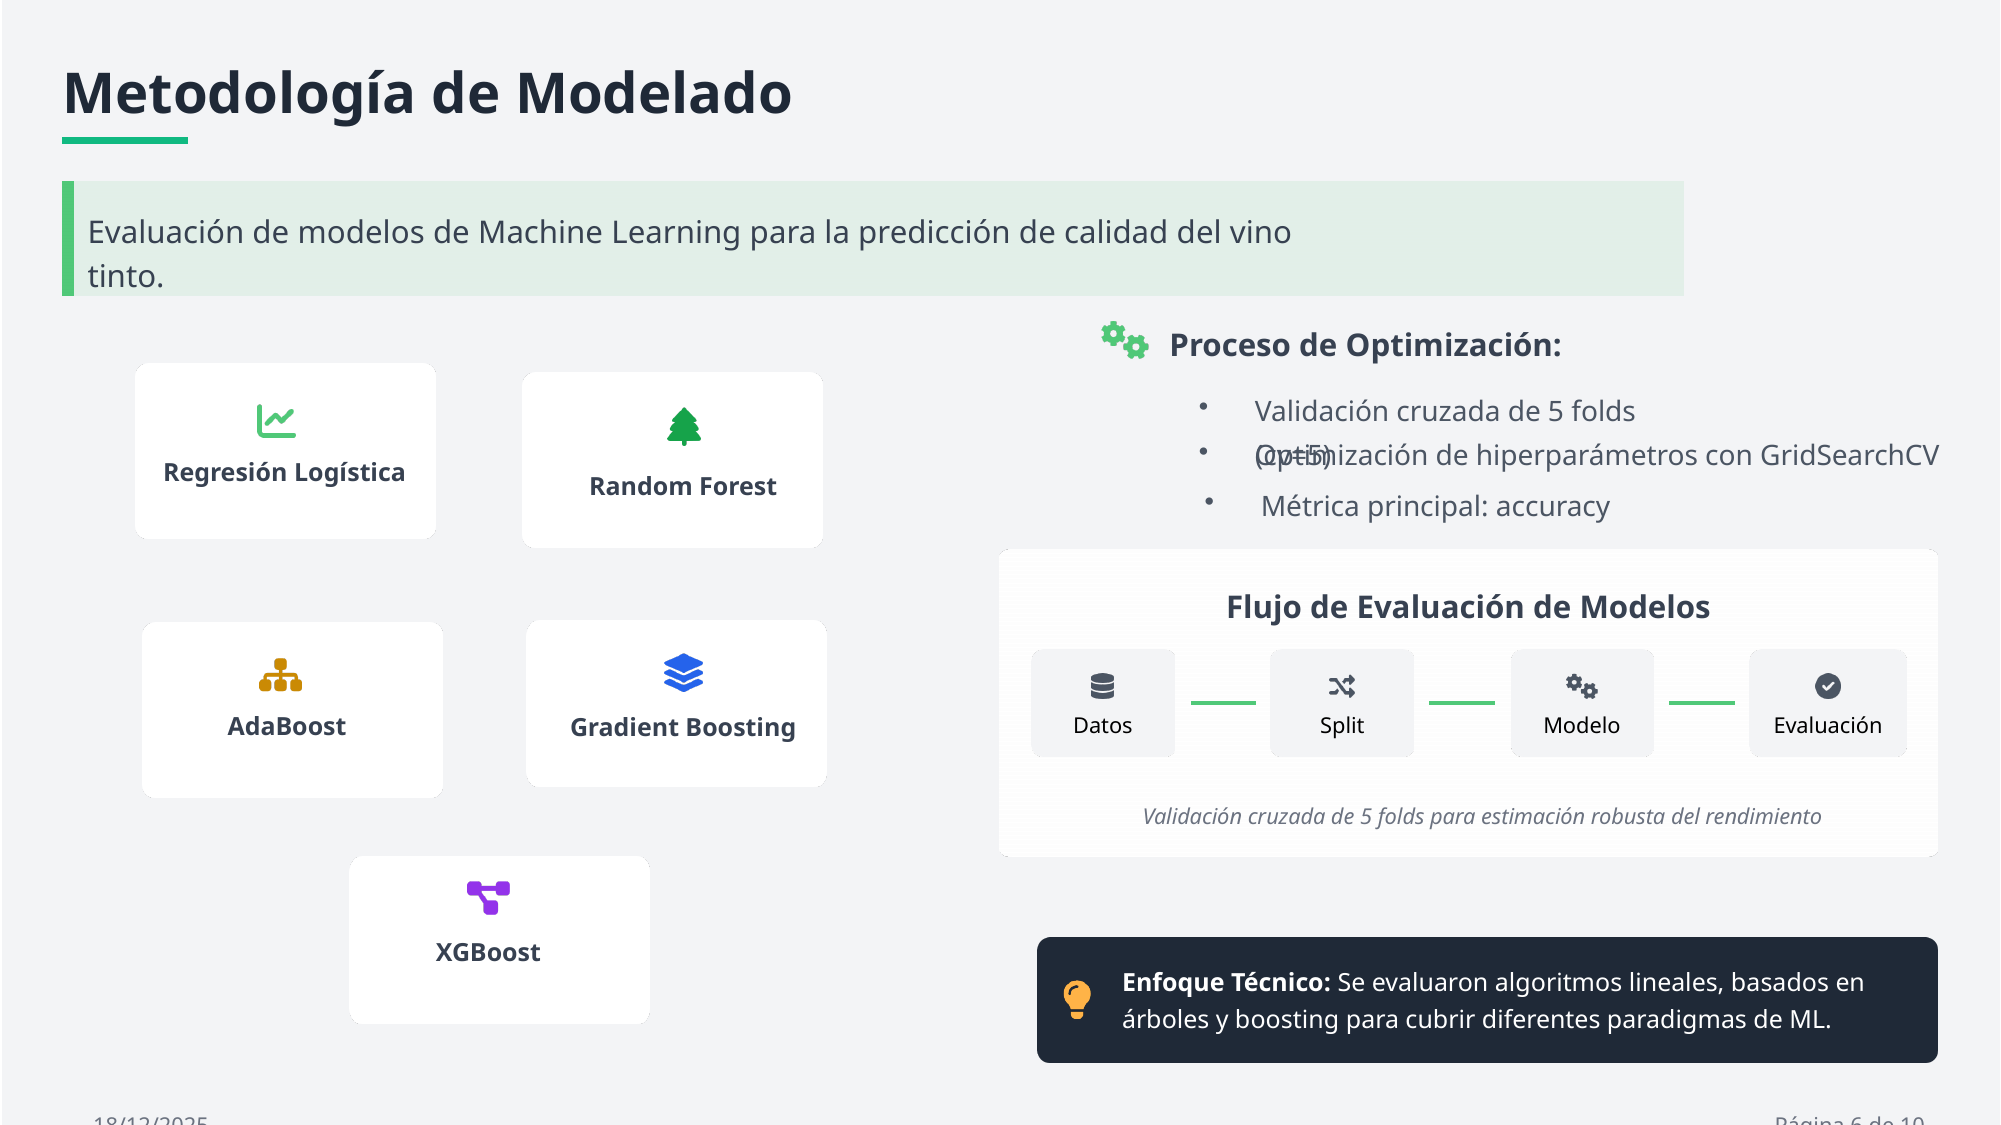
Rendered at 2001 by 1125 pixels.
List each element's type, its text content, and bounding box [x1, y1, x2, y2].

text_box Validación cruzada de 5 folds (cv=5) [1198, 383, 1719, 427]
picture [2, 0, 2000, 1125]
text_box Random Forest [555, 463, 812, 501]
text_box Evaluación de modelos de Machine Learning para la predicción de calidad del vino tinto. [87, 206, 1359, 294]
text_box Regresión Logística [153, 448, 416, 524]
text_box Flujo de Evaluación de Modelos [943, 581, 1994, 625]
text_box Metodología de Modelado [62, 62, 1938, 125]
text_box AdaBoost [206, 702, 368, 741]
text_box Evaluación [1756, 706, 1900, 738]
text_box Split [1278, 706, 1406, 738]
text_box Gradient Boosting [529, 704, 837, 742]
text_box 18/12/2025 [87, 1106, 278, 1125]
text_box Validación cruzada de 5 folds para estimación robusta del rendimiento [957, 797, 2000, 829]
text_box Proceso de Optimización: [1169, 318, 1707, 363]
text_box Optimización de hiperparámetros con GridSearchCV [1198, 427, 1949, 472]
text_box Modelo [1518, 706, 1646, 738]
text_box XGBoost [416, 928, 561, 967]
text_box Datos [1039, 706, 1167, 738]
text_box Métrica principal: accuracy [1204, 478, 1636, 522]
text_box Enfoque Técnico: Se evaluaron algoritmos lineales, basados en árboles y boosting para cubrir diferentes paradigmas de ML. [1121, 958, 1926, 1034]
text_box Página 6 de 10 [1774, 1106, 1970, 1125]
